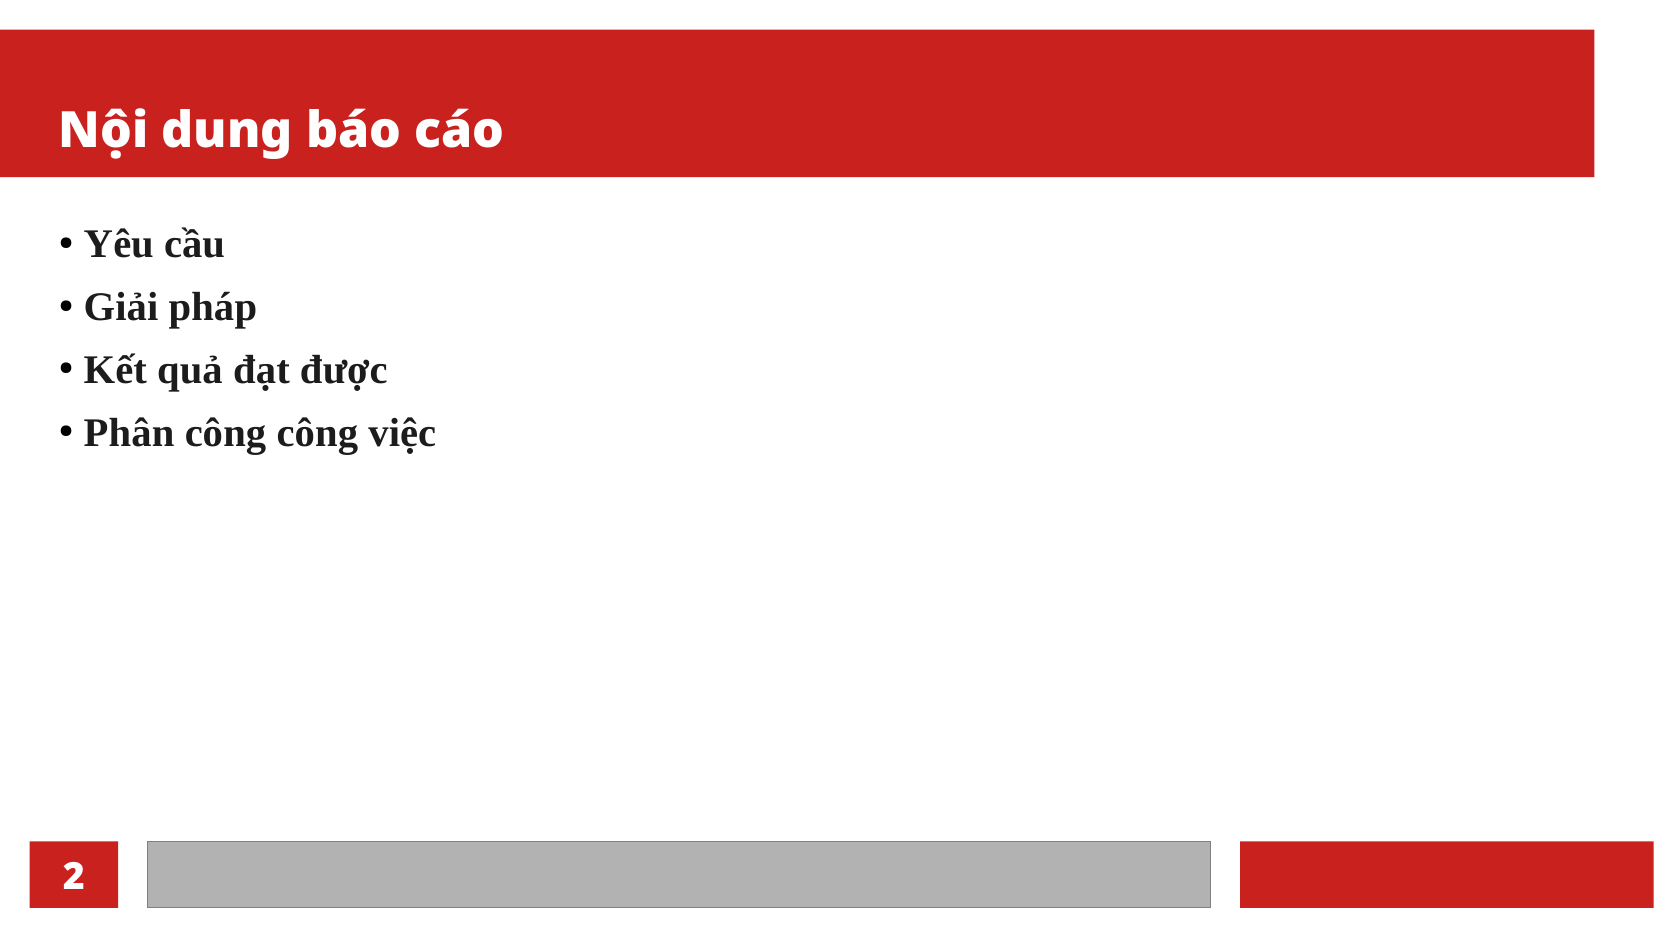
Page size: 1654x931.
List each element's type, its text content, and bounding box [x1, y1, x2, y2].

list Yêu cầu Giải pháp Kết quả đạt được Phân công công việc [59, 221, 1565, 798]
title Nội dung báo cáo [59, 44, 1595, 163]
